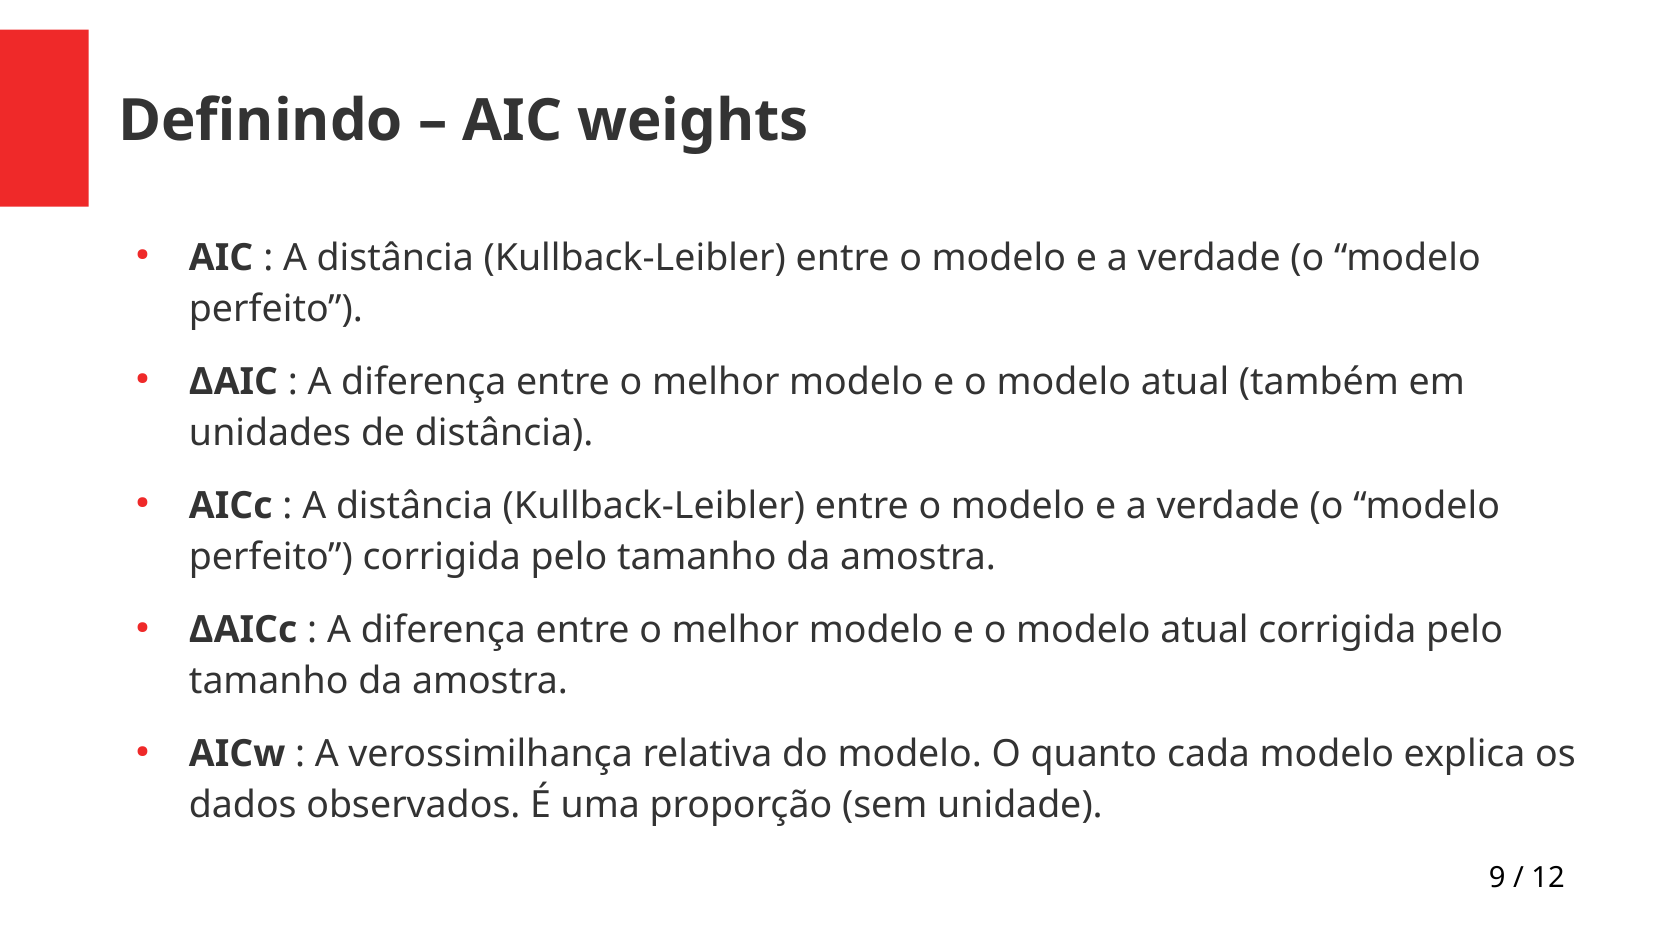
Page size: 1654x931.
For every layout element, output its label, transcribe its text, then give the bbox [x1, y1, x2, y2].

list AIC : A distância (Kullback-Leibler) entre o modelo e a verdade (o “modelo perfeito”). ΔAIC : A diferença entre o melhor modelo e o modelo atual (também em unidades de distância). AICc : A distância (Kullback-Leibler) entre o modelo e a verdade (o “modelo perfeito”) corrigida pelo tamanho da amostra. ΔAICc : A diferença entre o melhor modelo e o modelo atual corrigida pelo tamanho da amostra. AICw : A verossimilhança relativa do modelo. O quanto cada modelo explica os dados observados. É uma proporção (sem unidade). [118, 230, 1595, 792]
title Definindo – AIC weights [118, 29, 1595, 207]
